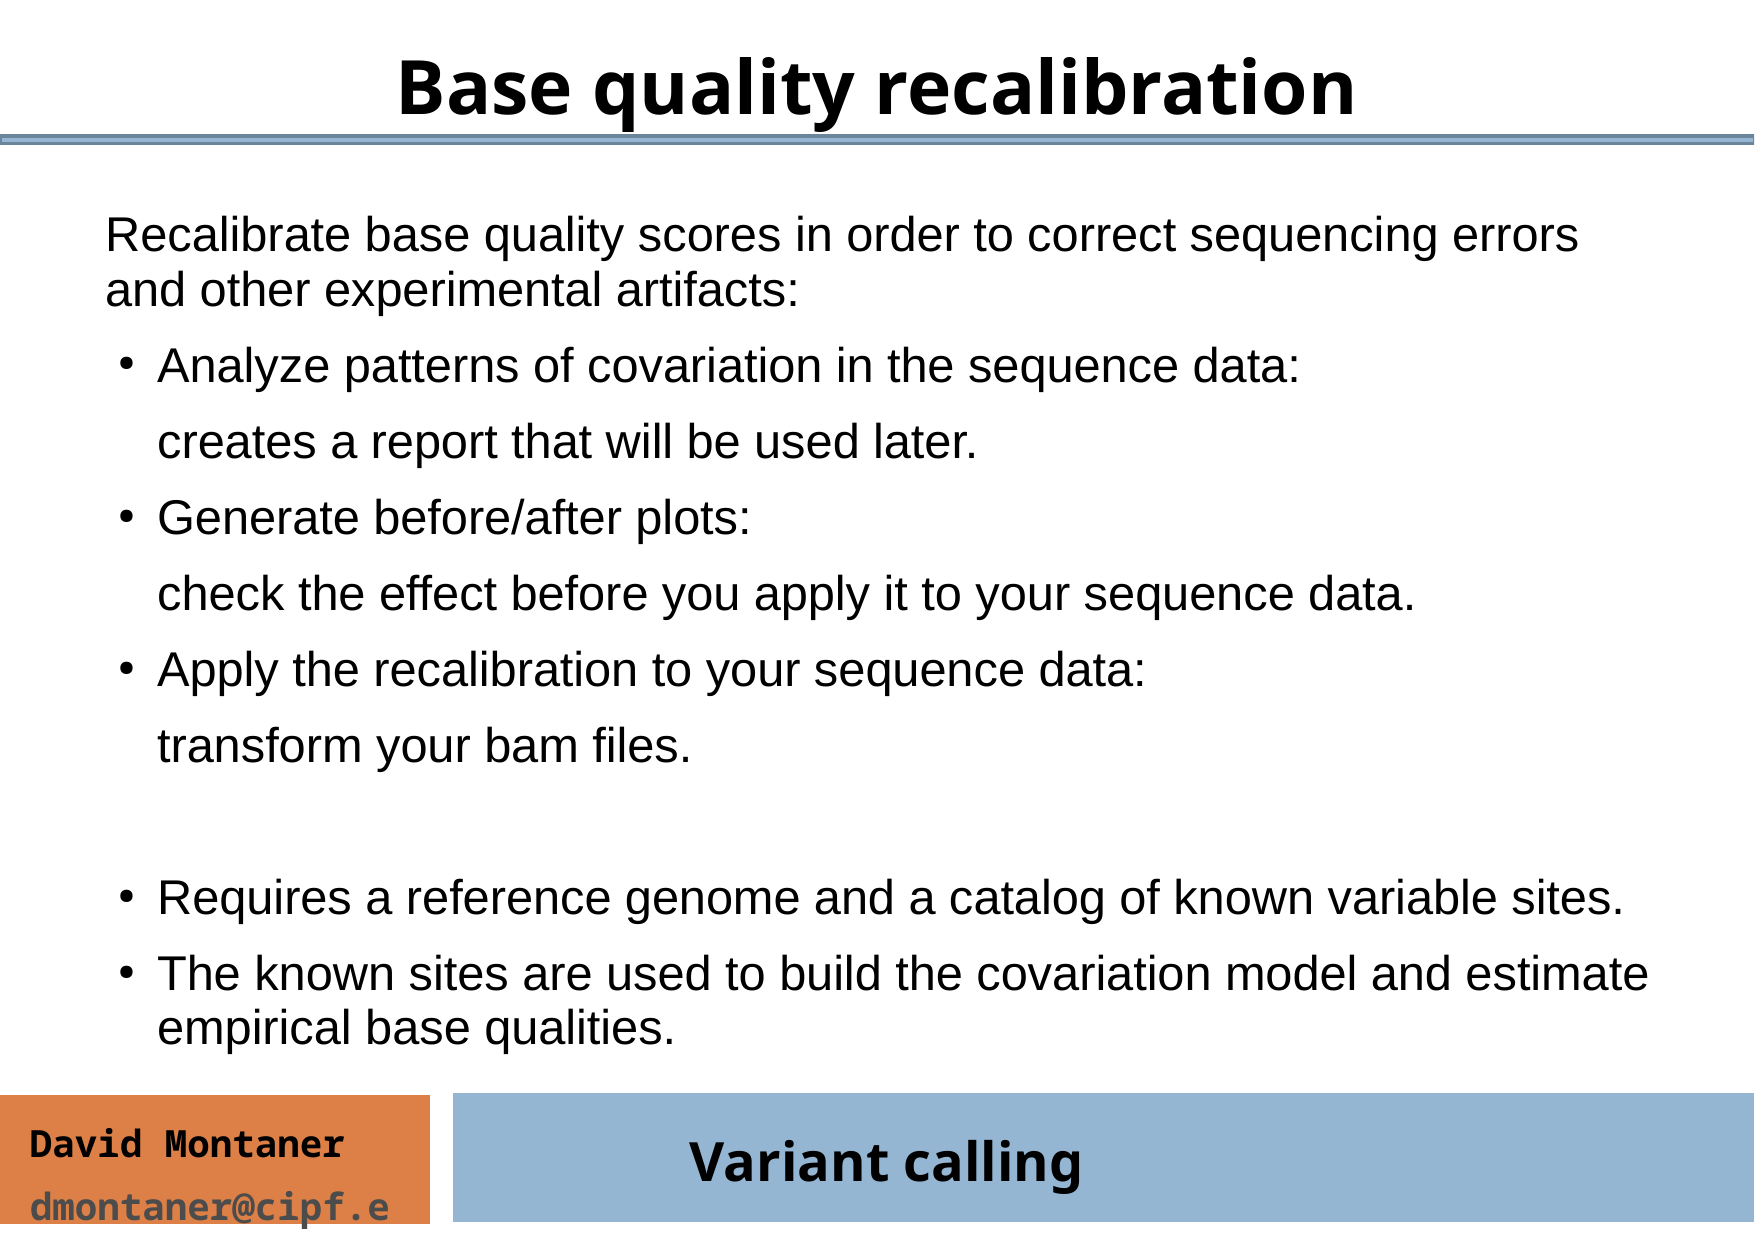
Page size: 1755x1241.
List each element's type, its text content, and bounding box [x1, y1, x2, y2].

list Recalibrate base quality scores in order to correct sequencing errors and other experimental artifacts: Analyze patterns of covariation in the sequence data: creates a report that will be used later. Generate before/after plots: check the effect before you apply it to your sequence data. Apply the recalibration to your sequence data: transform your bam files. Requires a reference genome and a catalog of known variable sites. The known sites are used to build the covariation model and estimate empirical base qualities. [105, 207, 1649, 1063]
text_box David Montaner dmontaner@cipf.es [15, 1110, 406, 1213]
text_box [0, 136, 1754, 144]
text_box Base quality recalibration [67, 27, 1688, 129]
text_box Variant calling [675, 1116, 1726, 1194]
